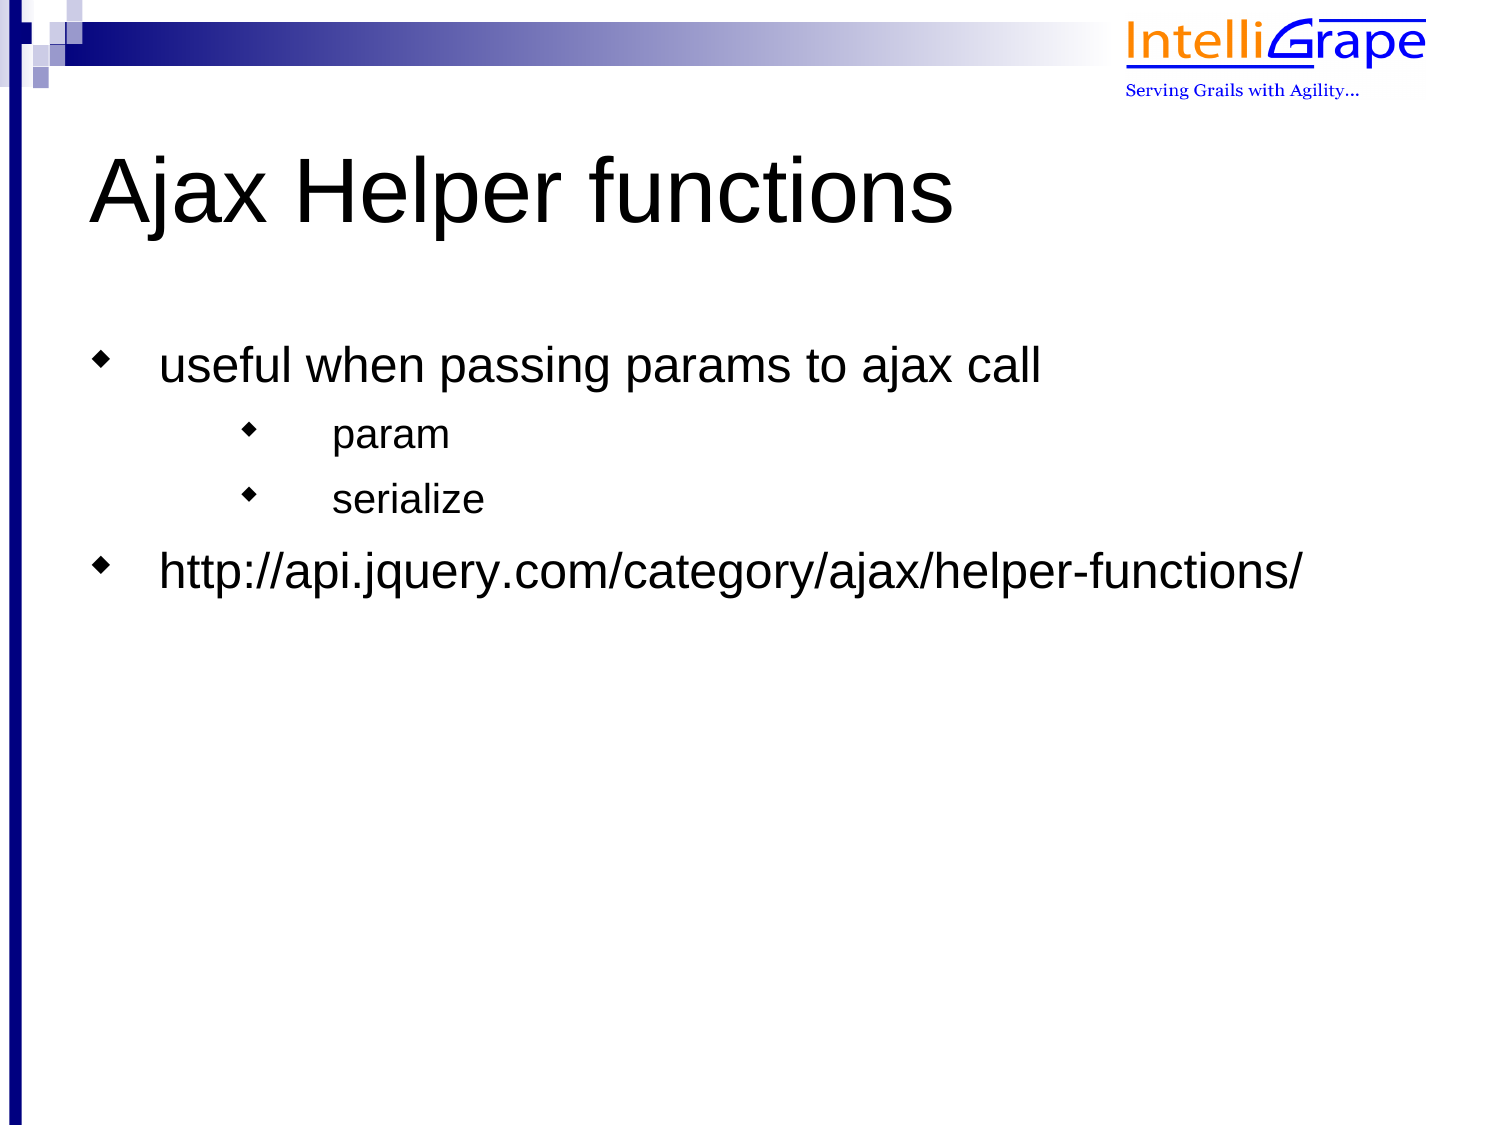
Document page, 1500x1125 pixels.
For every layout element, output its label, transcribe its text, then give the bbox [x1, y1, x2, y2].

title Ajax Helper functions [74, 67, 1422, 305]
picture [1125, 12, 1426, 100]
list useful when passing params to ajax call param serialize http://api.jquery.com/category/ajax/helper-functions/ [74, 324, 1422, 1068]
